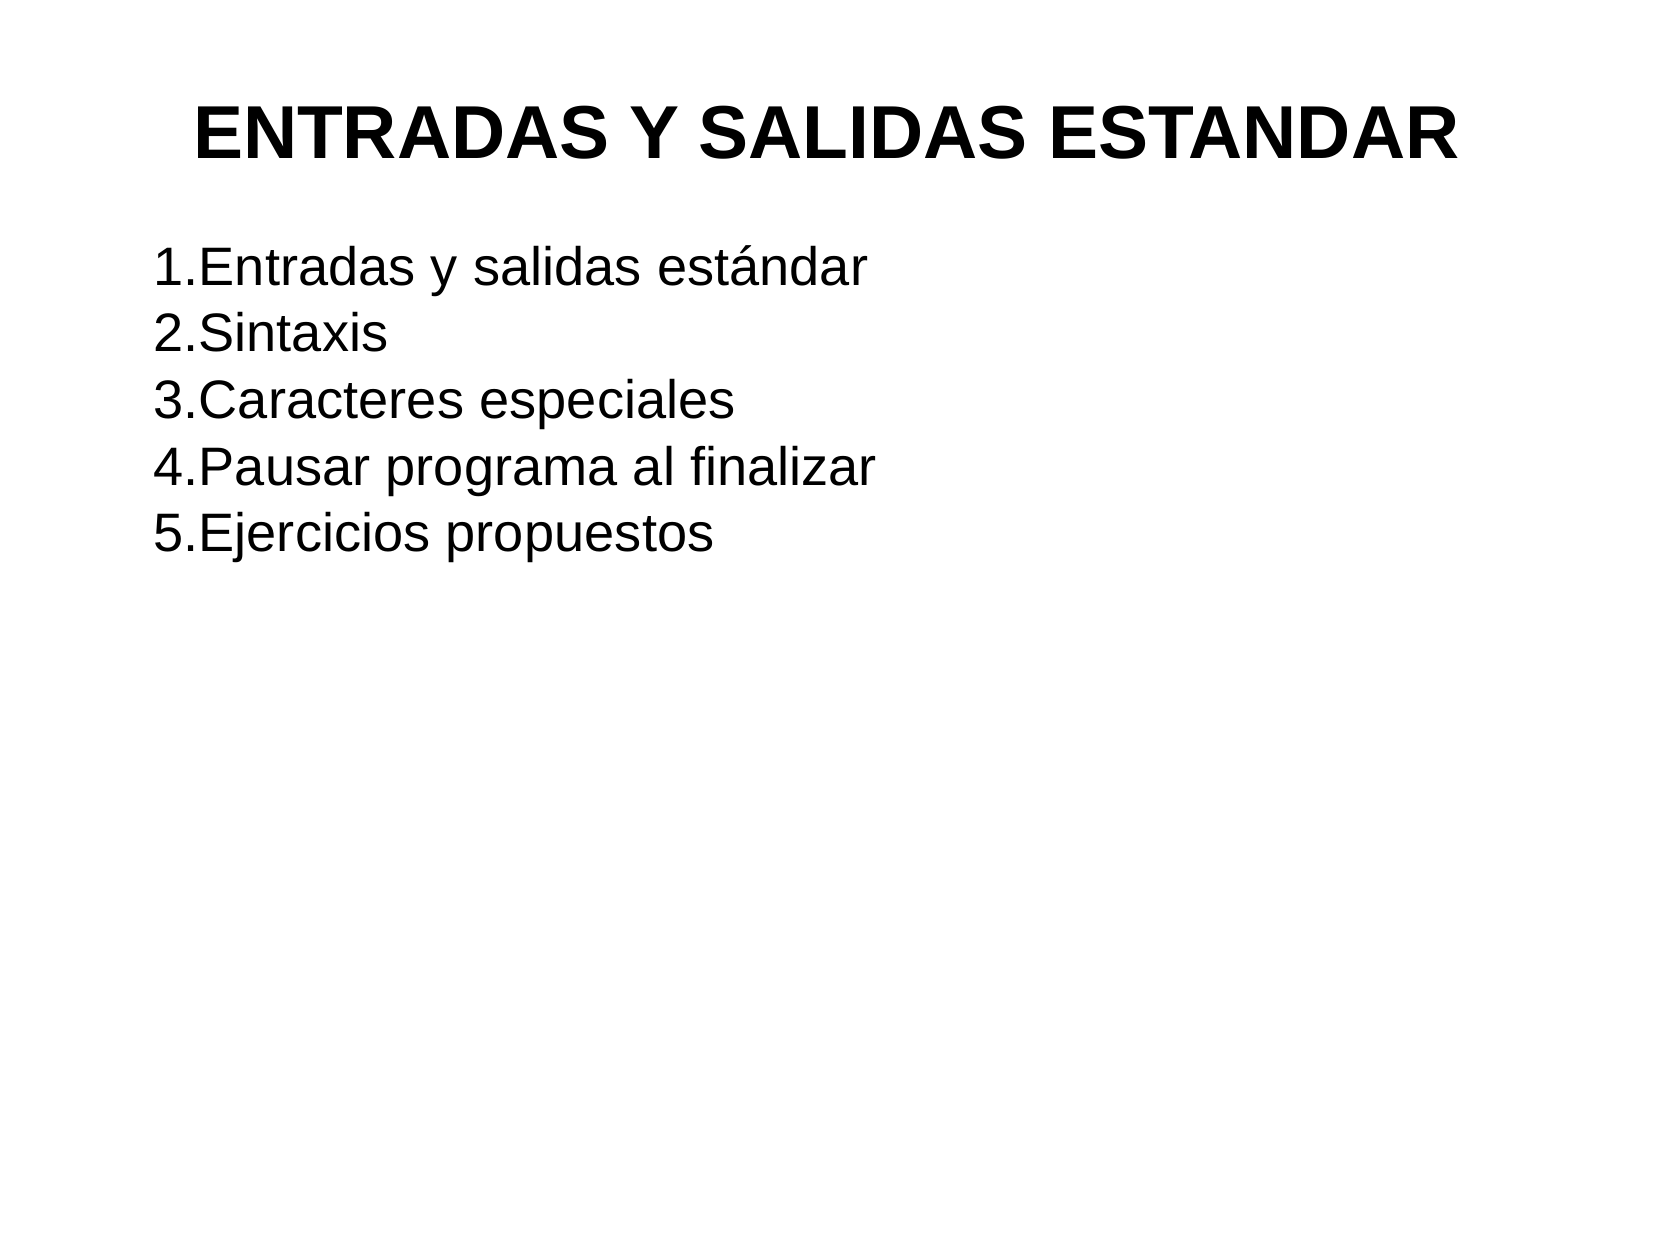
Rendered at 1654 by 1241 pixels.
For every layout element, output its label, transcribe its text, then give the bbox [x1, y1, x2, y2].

text_box Entradas y salidas estándar Sintaxis Caracteres especiales Pausar programa al finalizar Ejercicios propuestos [153, 236, 1465, 1126]
title ENTRADAS Y SALIDAS ESTANDAR [82, 29, 1571, 237]
